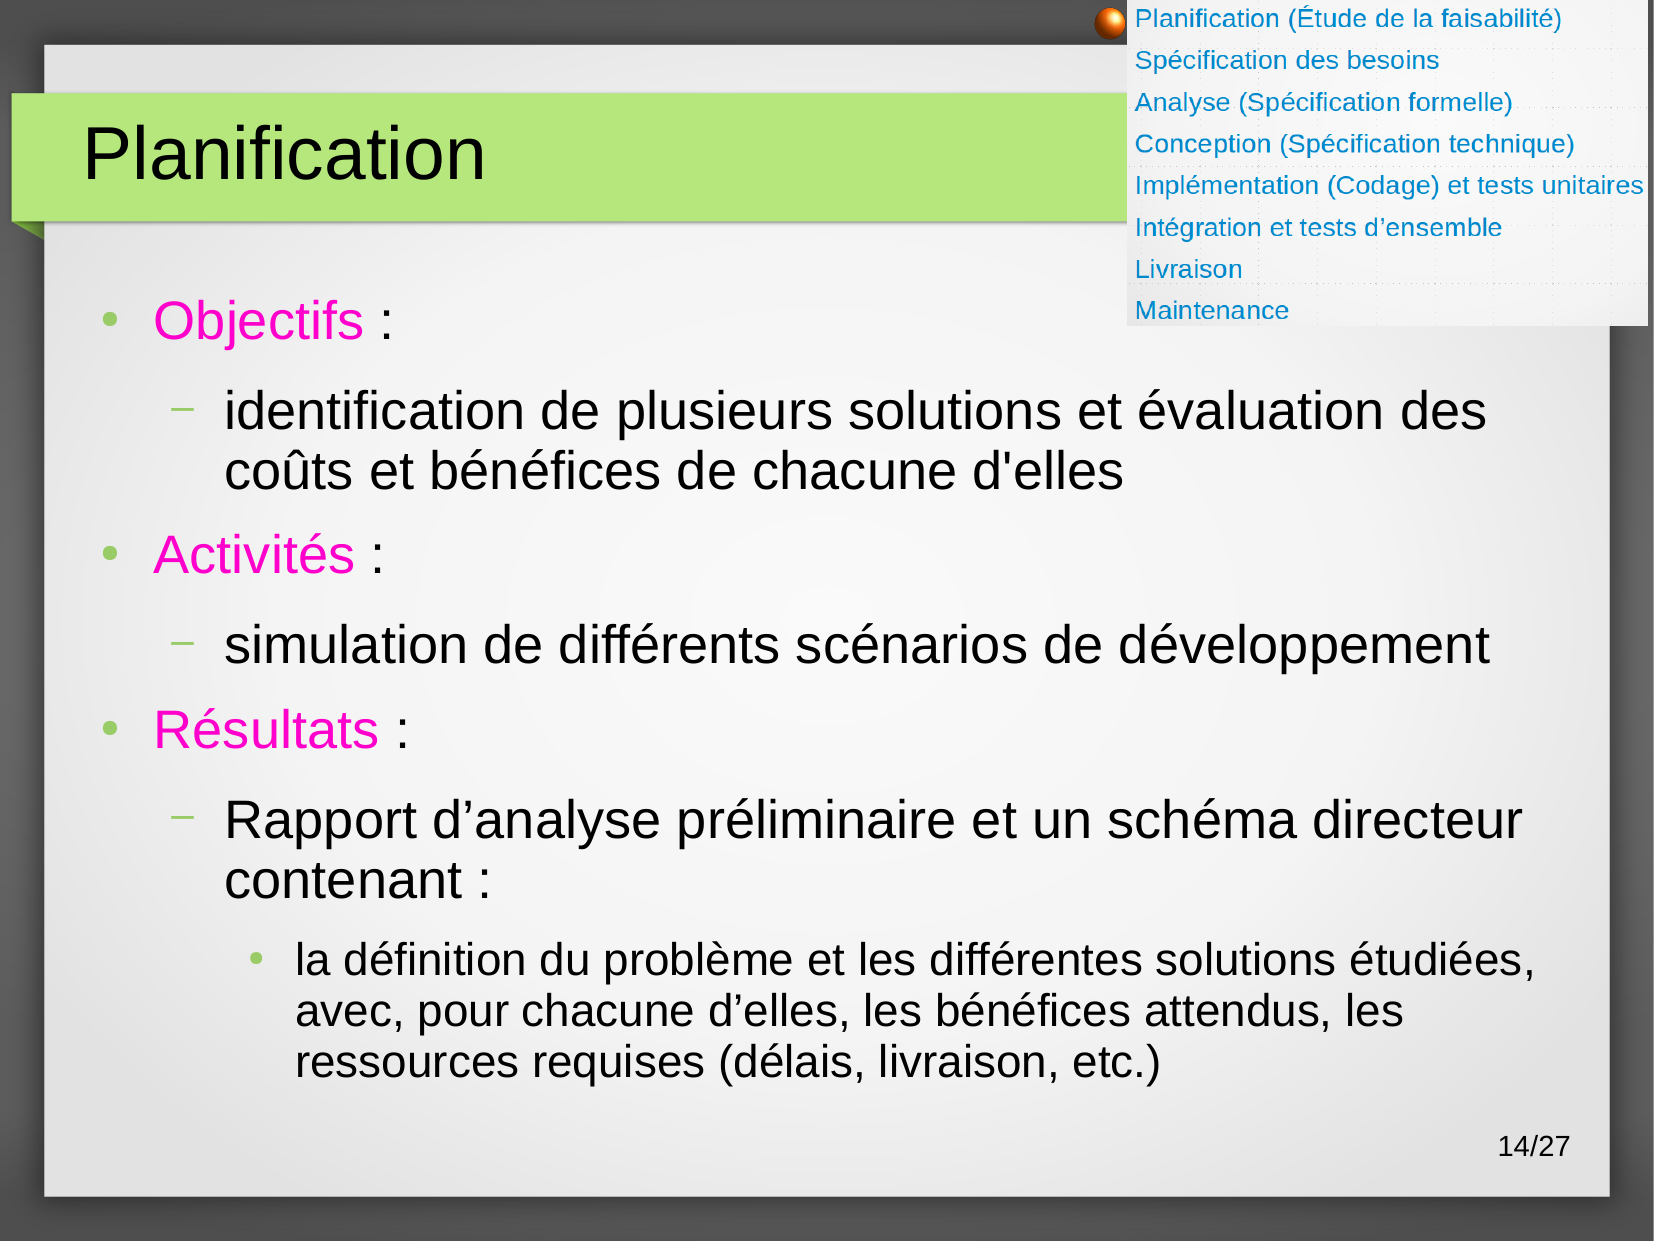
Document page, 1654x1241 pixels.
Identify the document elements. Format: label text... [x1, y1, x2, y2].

title Planification [82, 94, 1127, 213]
list Objectifs : identification de plusieurs solutions et évaluation des coûts et bénéfices de chacune d'elles Activités : simulation de différents scénarios de développement Résultats : Rapport d’analyse préliminaire et un schéma directeur contenant : la définition du problème et les différentes solutions étudiées, avec, pour chacune d’elles, les bénéfices attendus, les ressources requises (délais, livraison, etc.) [82, 290, 1571, 1211]
picture [0, 0, 1654, 1241]
